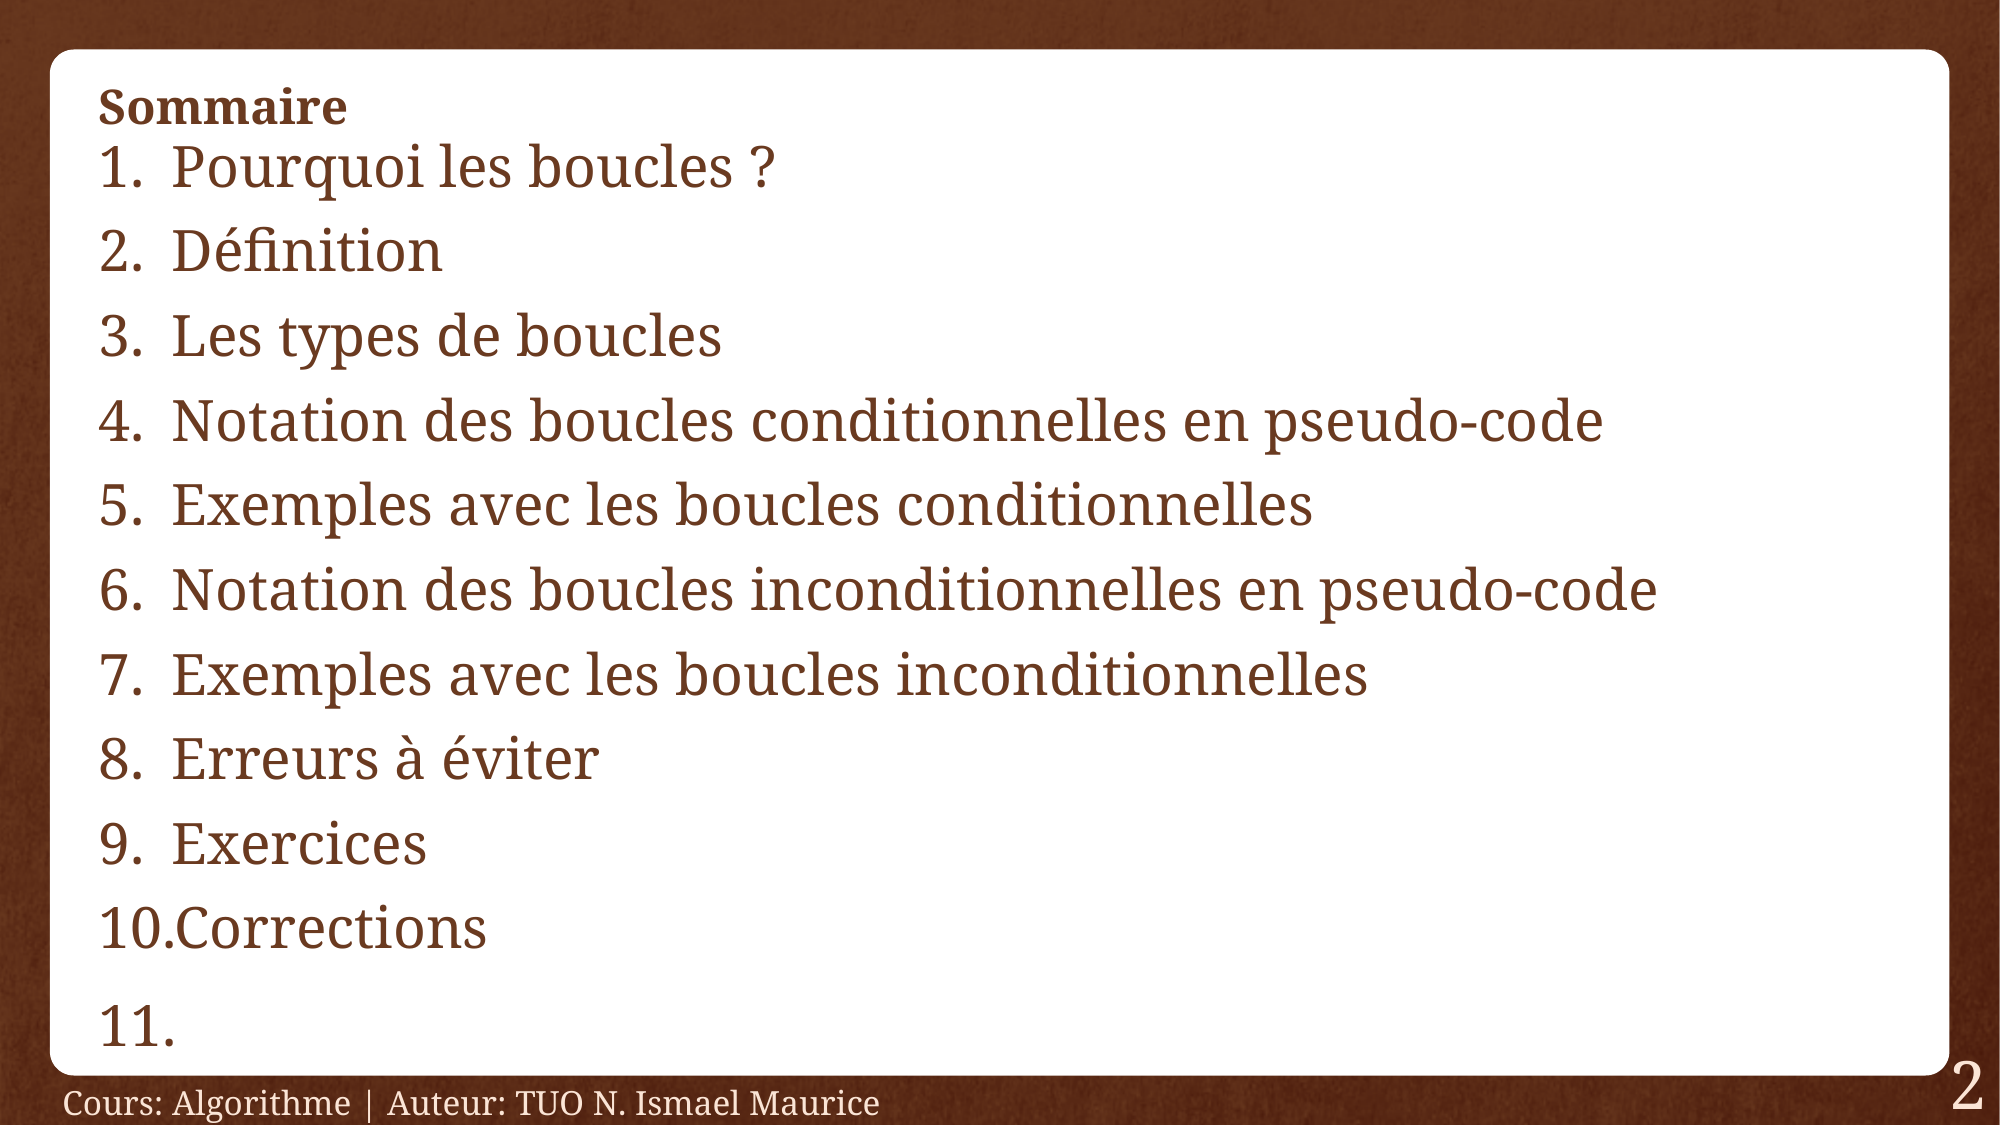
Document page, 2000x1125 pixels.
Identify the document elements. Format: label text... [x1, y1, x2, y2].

title Sommaire [83, 68, 1683, 141]
list Pourquoi les boucles ? Définition Les types de boucles Notation des boucles conditionnelles en pseudo-code Exemples avec les boucles conditionnelles Notation des boucles inconditionnelles en pseudo-code Exemples avec les boucles inconditionnelles Erreurs à éviter Exercices Corrections [83, 141, 1683, 990]
text_box [1934, 1035, 2000, 1125]
text_box Cours: Algorithme | Auteur: TUO N. Ismael Maurice [47, 1074, 1264, 1125]
